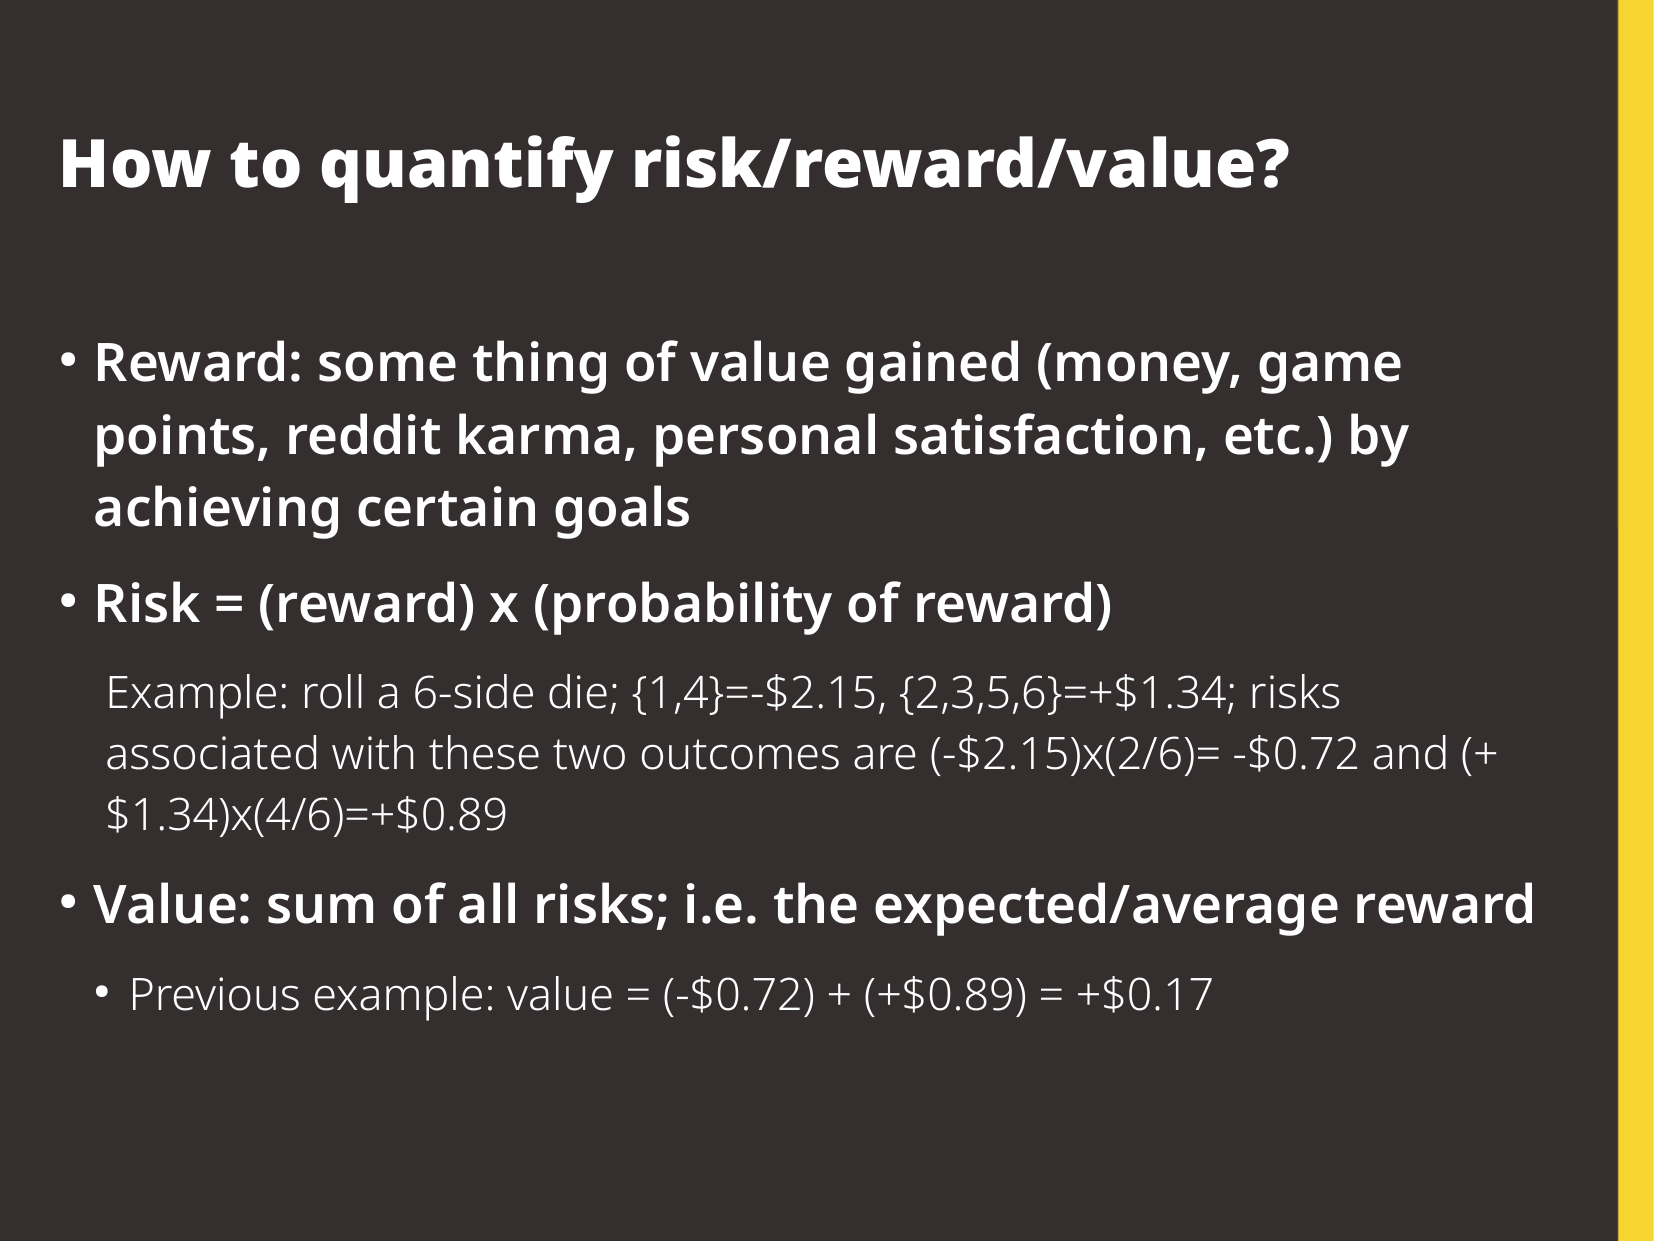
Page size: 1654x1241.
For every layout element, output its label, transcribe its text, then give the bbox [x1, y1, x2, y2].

picture [0, 0, 1654, 1241]
title How to quantify risk/reward/value? [59, 59, 1595, 207]
list Reward: some thing of value gained (money, game points, reddit karma, personal satisfaction, etc.) by achieving certain goals Risk = (reward) x (probability of reward) Example: roll a 6-side die; {1,4}=-$2.15, {2,3,5,6}=+$1.34; risks associated with these two outcomes are (-$2.15)x(2/6)= -$0.72 and (+$1.34)x(4/6)=+$0.89 Value: sum of all risks; i.e. the expected/average reward Previous example: value = (-$0.72) + (+$0.89) = +$0.17 [59, 324, 1565, 1093]
